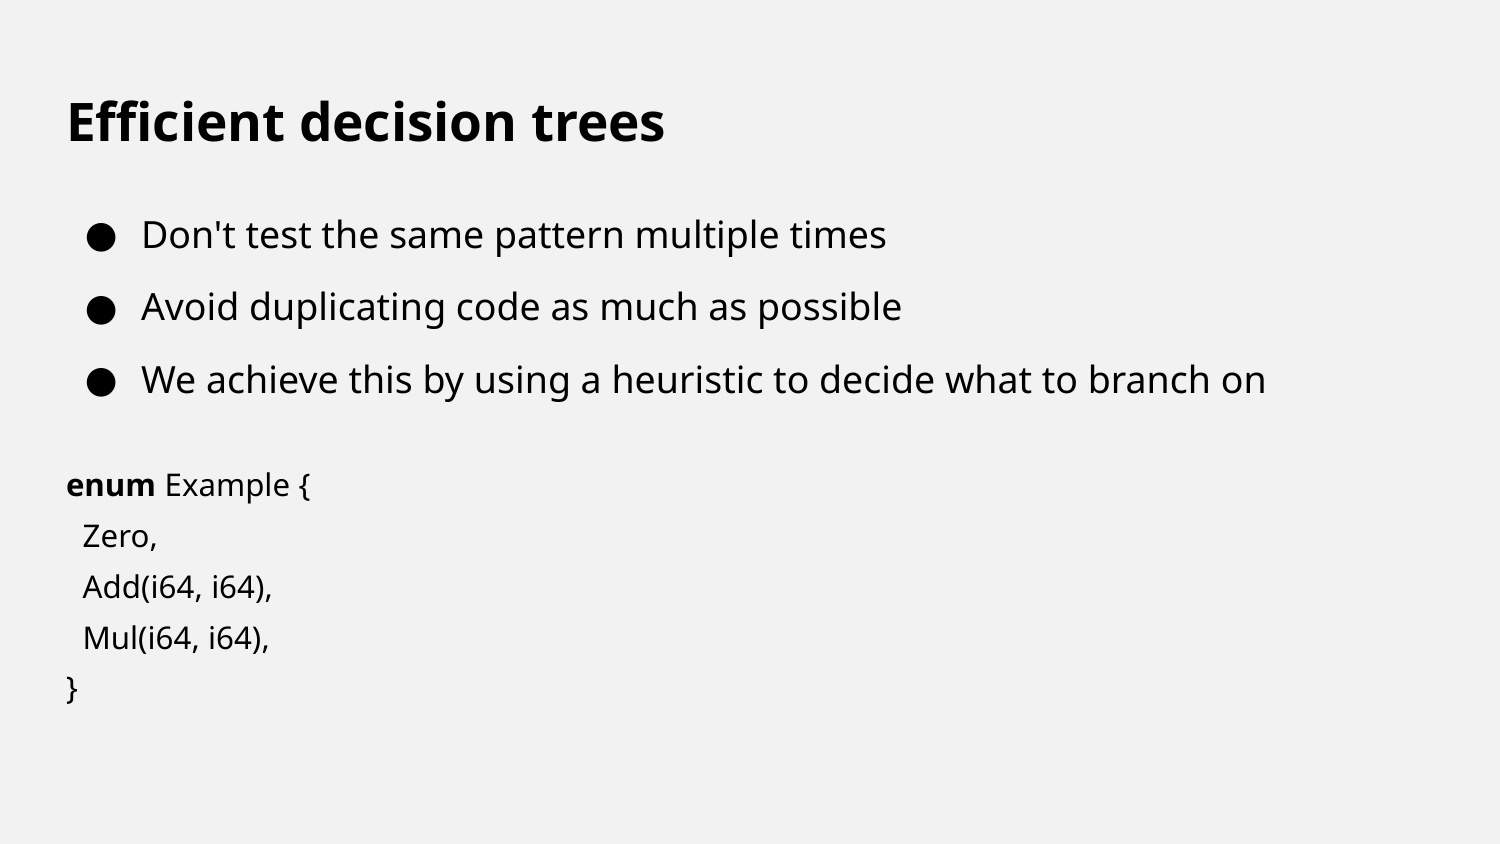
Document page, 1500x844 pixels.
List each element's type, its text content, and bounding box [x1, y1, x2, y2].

title Efficient decision trees [51, 72, 1449, 167]
list Don't test the same pattern multiple times Avoid duplicating code as much as possible We achieve this by using a heuristic to decide what to branch on [51, 189, 1449, 436]
list enum Example { Zero, Add(i64, i64), Mul(i64, i64), } [51, 458, 1449, 744]
